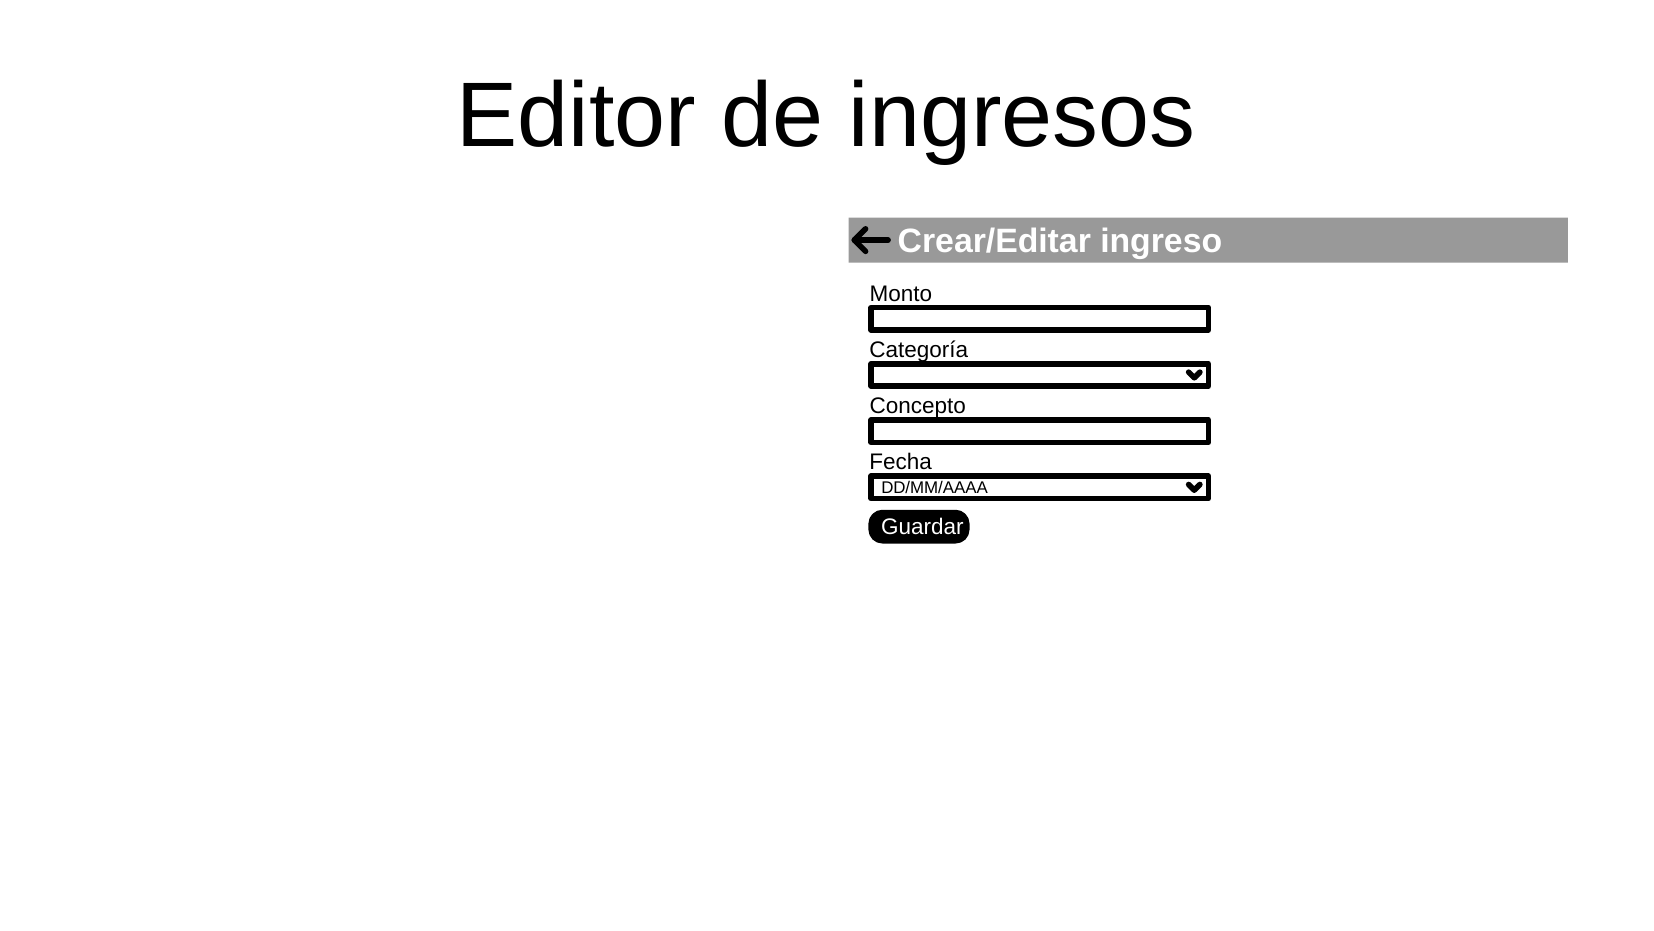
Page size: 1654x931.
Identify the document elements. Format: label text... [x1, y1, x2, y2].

picture [848, 217, 1568, 758]
title Editor de ingresos [82, 37, 1571, 193]
